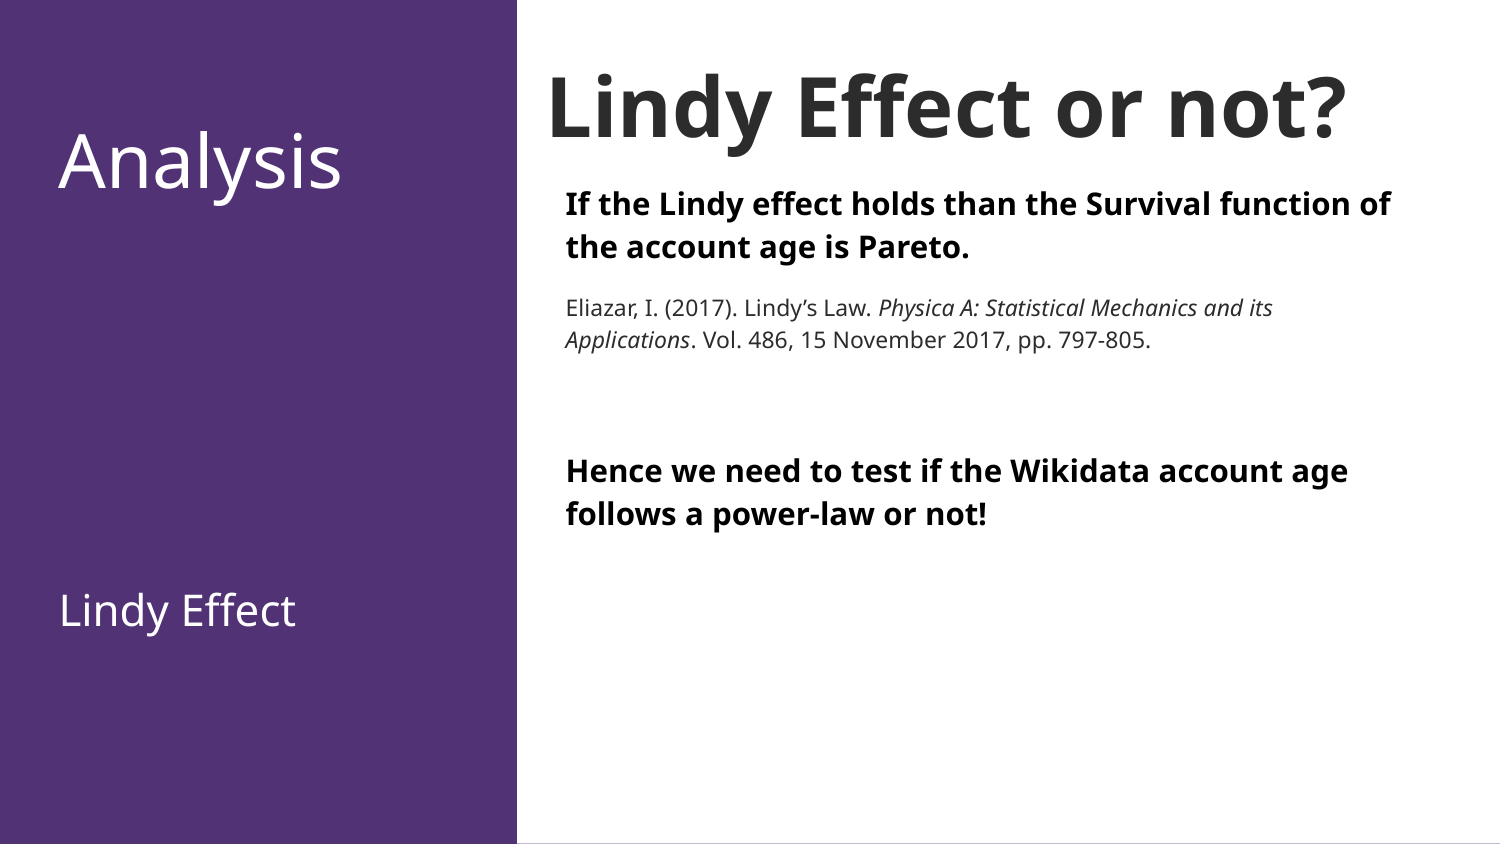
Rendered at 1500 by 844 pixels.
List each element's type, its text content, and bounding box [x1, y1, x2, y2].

text_box Lindy Effect or not? [530, 24, 1479, 170]
text_box If the Lindy effect holds than the Survival function of the account age is Pareto. Eliazar, I. (2017). Lindy’s Law. Physica A: Statistical Mechanics and its Applications. Vol. 486, 15 November 2017, pp. 797-805. Hence we need to test if the Wikidata account age follows a power-law or not! [550, 163, 1417, 547]
subtitle Lindy Effect [43, 567, 507, 770]
title Analysis [43, 98, 485, 540]
